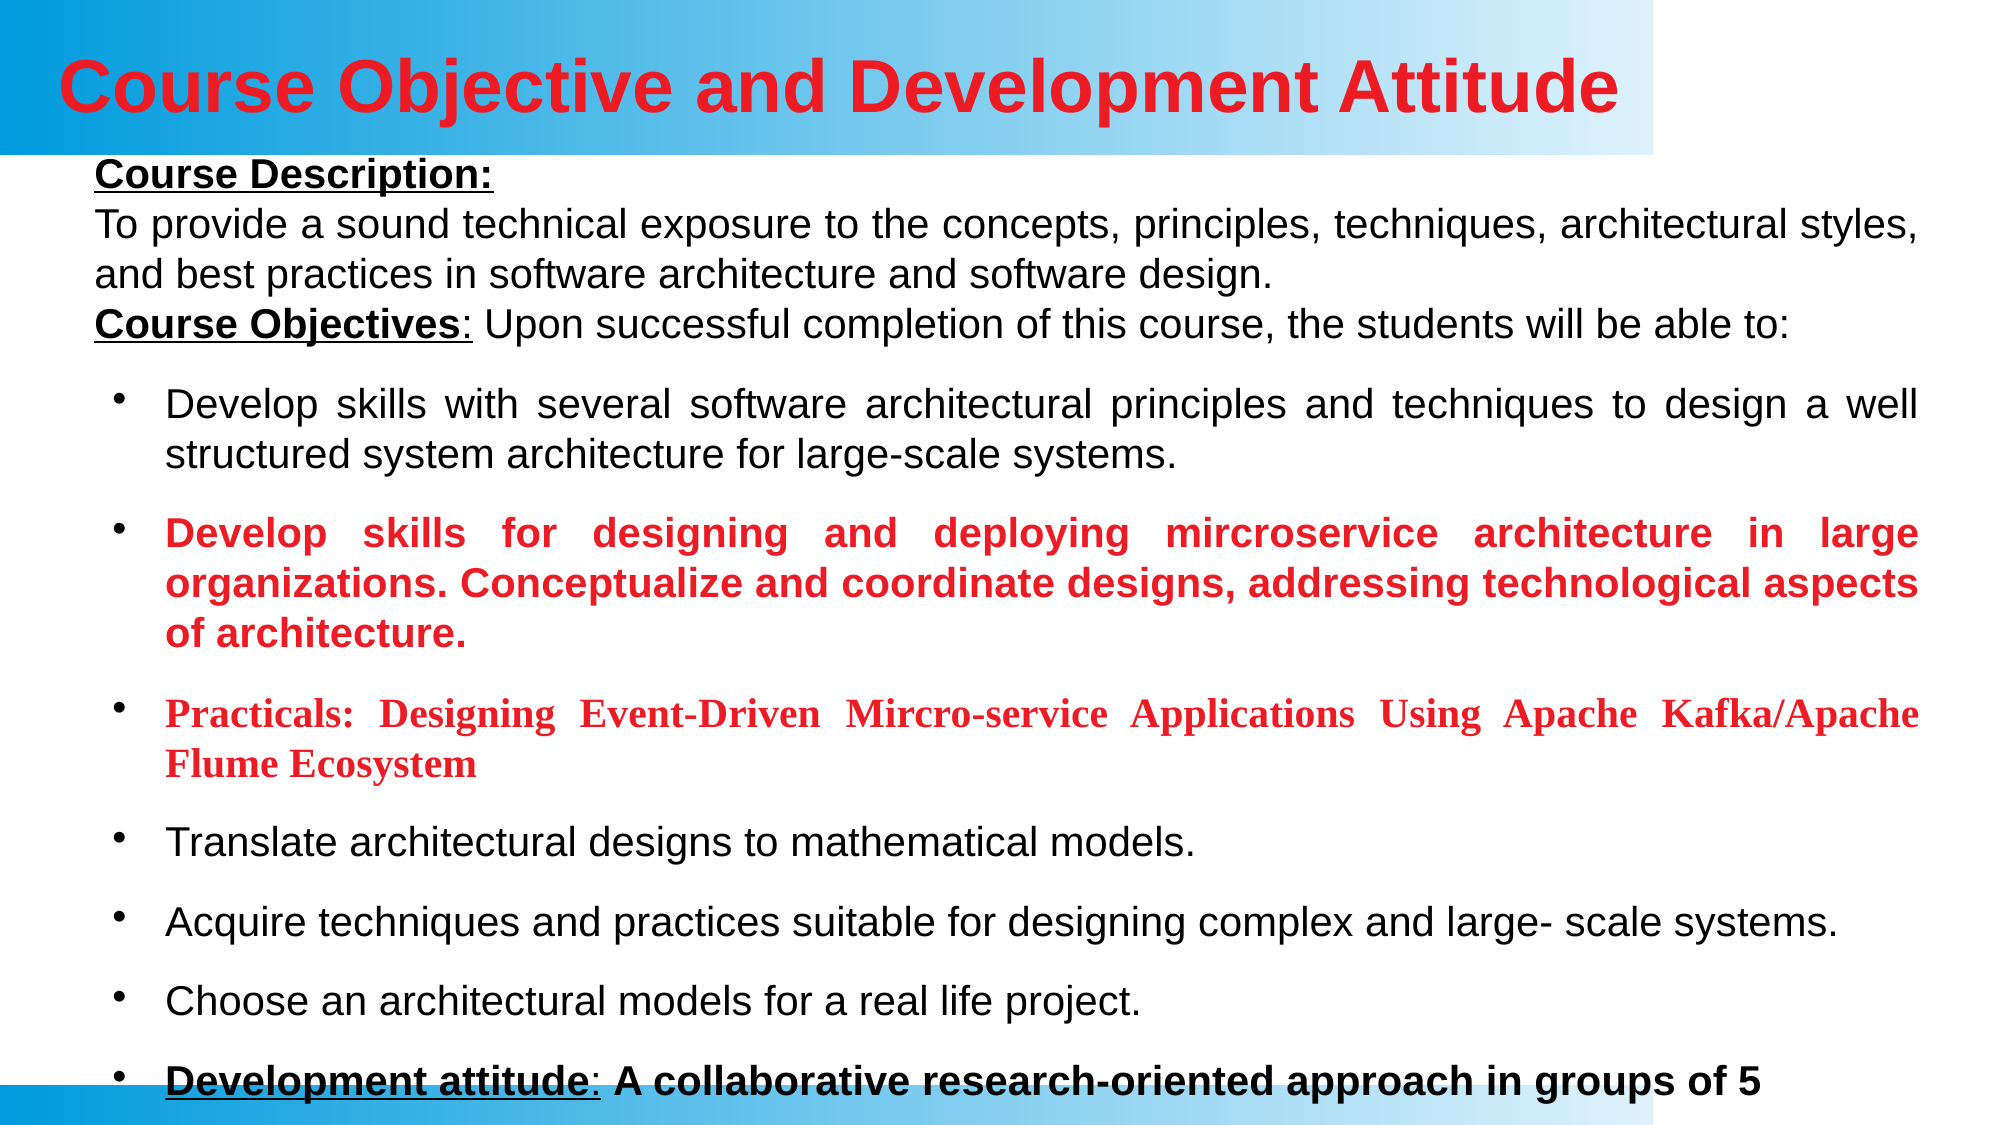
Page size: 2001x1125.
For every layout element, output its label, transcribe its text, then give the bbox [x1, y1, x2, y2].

text_box Course Objective and Development Attitude [0, 30, 1696, 135]
text_box Course Description: To provide a sound technical exposure to the concepts, principles, techniques, architectural styles, and best practices in software architecture and software design. Course Objectives: Upon successful completion of this course, the students will be able to: Develop skills with several software architectural principles and techniques to design a well structured system architecture for large-scale systems. Develop skills for designing and deploying mircroservice architecture in large organizations. Conceptualize and coordinate designs, addressing technological aspects of architecture. Practicals: Designing Event-Driven Mircro-service Applications Using Apache Kafka/Apache Flume Ecosystem Translate architectural designs to mathematical models. Acquire techniques and practices suitable for designing complex and large- scale systems. Choose an architectural models for a real life project. Development attitude: A collaborative research-oriented approach in groups of 5 [94, 146, 1920, 747]
